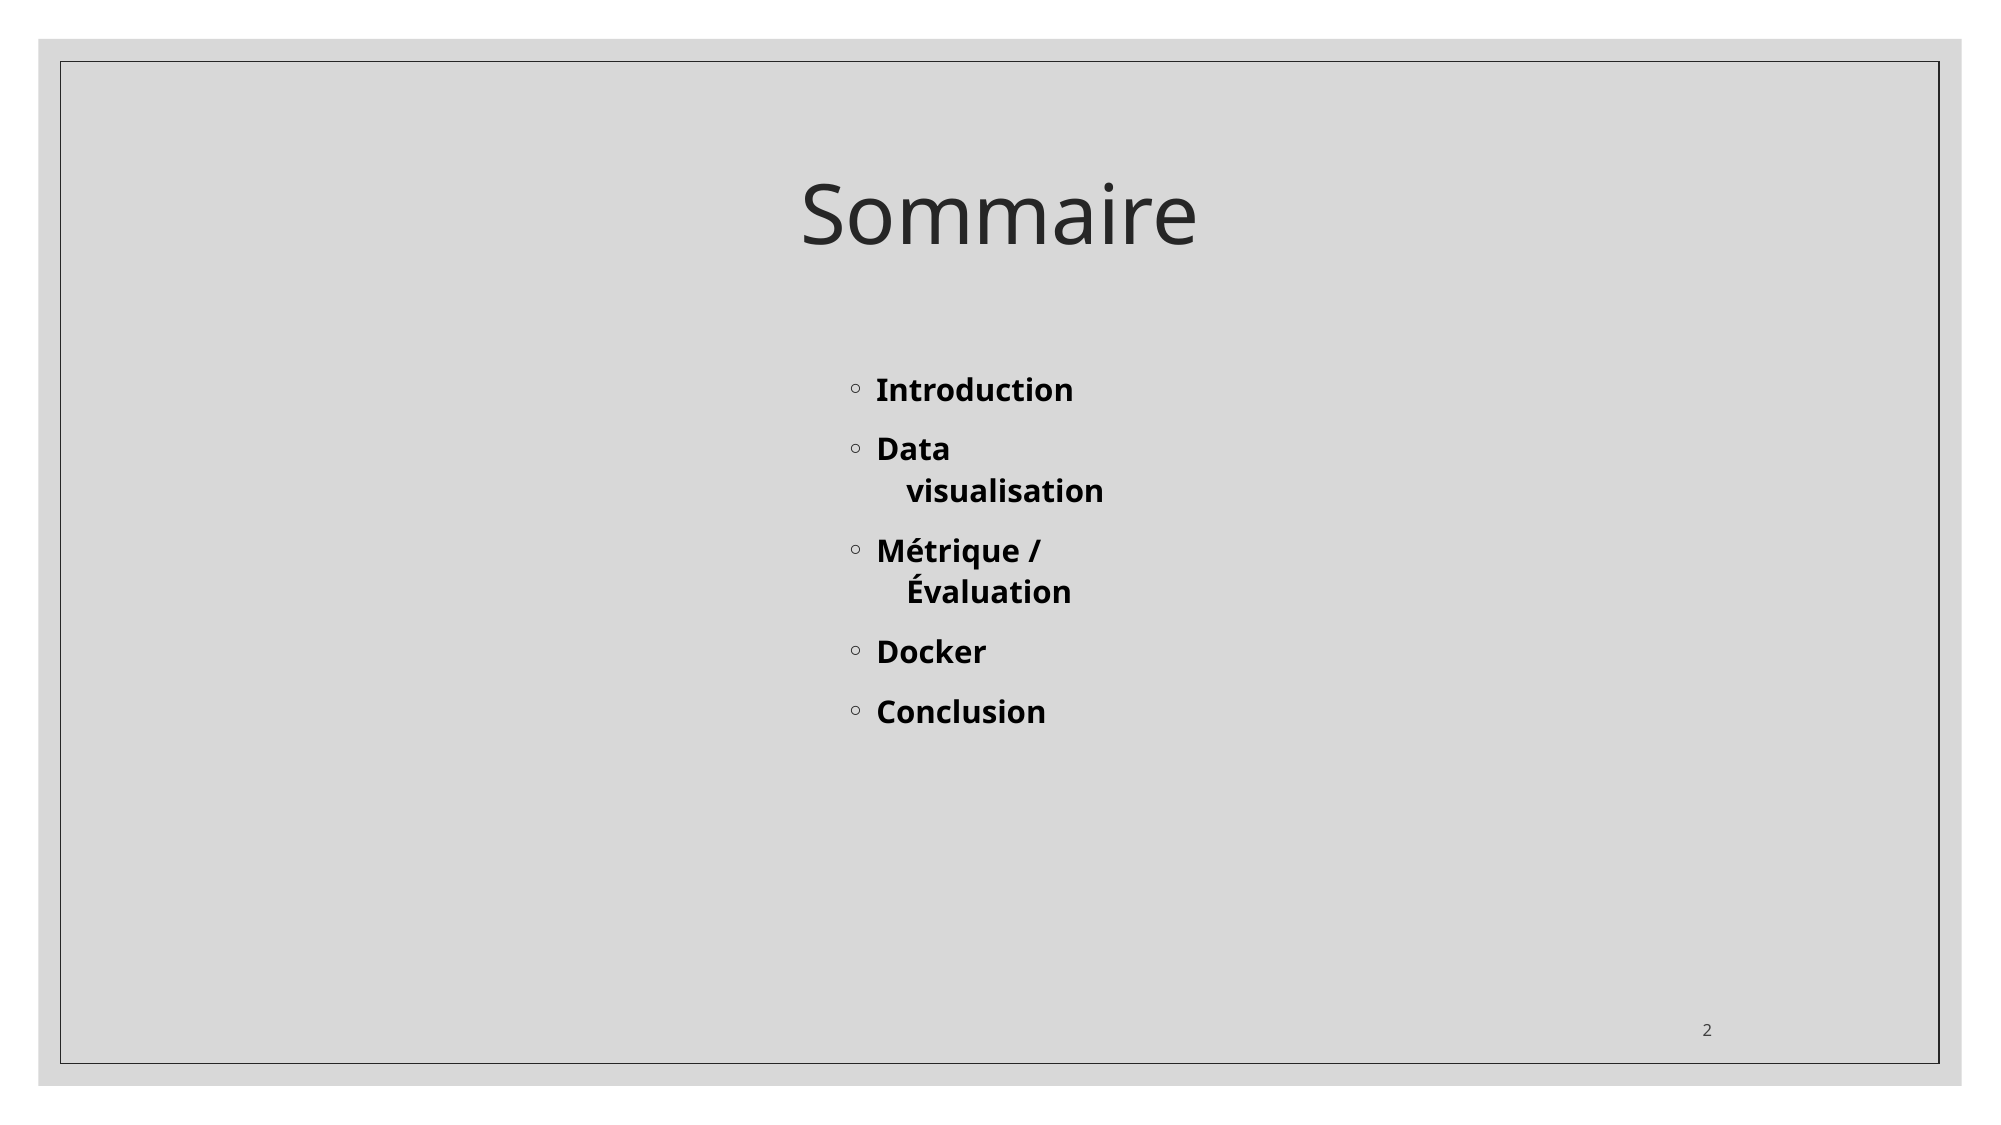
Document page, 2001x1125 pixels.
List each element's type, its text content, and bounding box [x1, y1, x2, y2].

text_box [1687, 990, 1825, 1051]
list Introduction Data visualisation Métrique / Évaluation Docker Conclusion [831, 358, 1169, 991]
title Sommaire [174, 105, 1825, 331]
